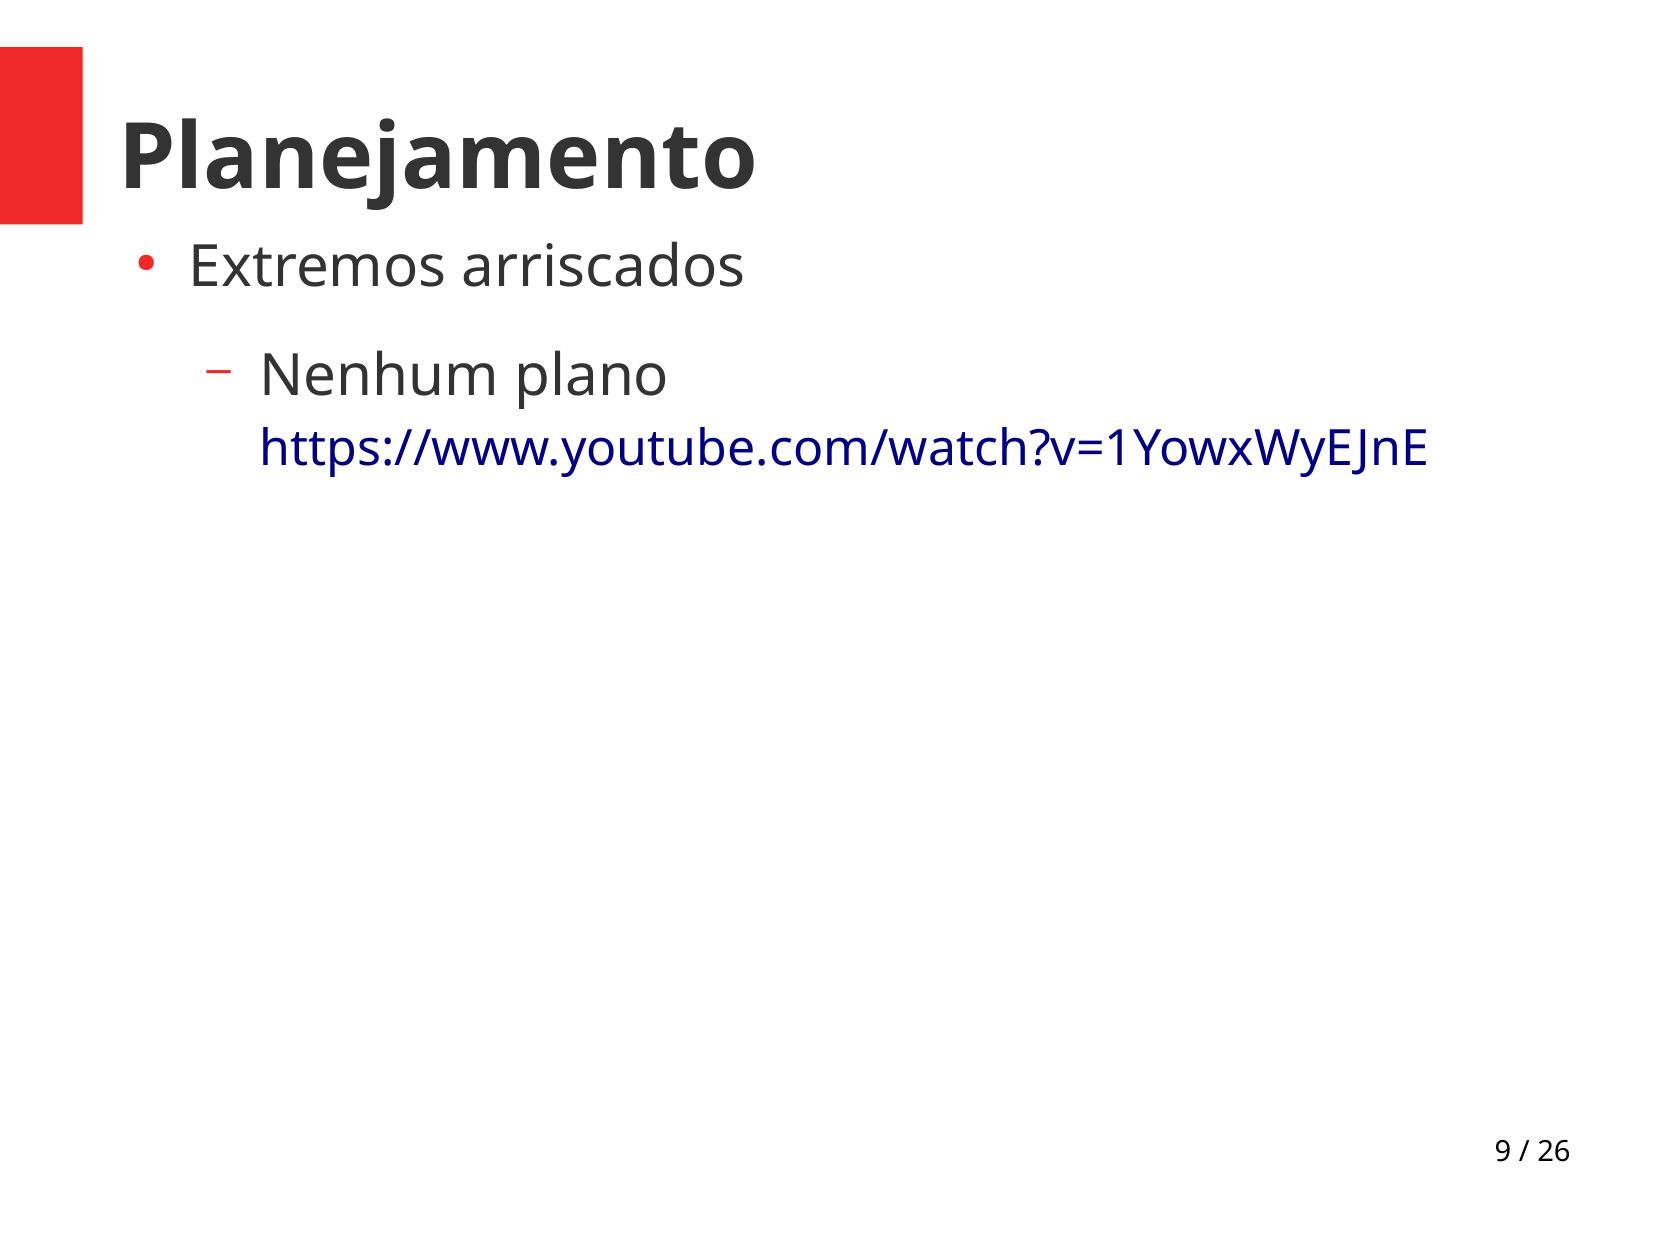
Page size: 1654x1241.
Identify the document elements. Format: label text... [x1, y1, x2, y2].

title Planejamento [118, 49, 1571, 257]
list Extremos arriscados Nenhum plano https://www.youtube.com/watch?v=1YowxWyEJnE [118, 257, 1536, 944]
